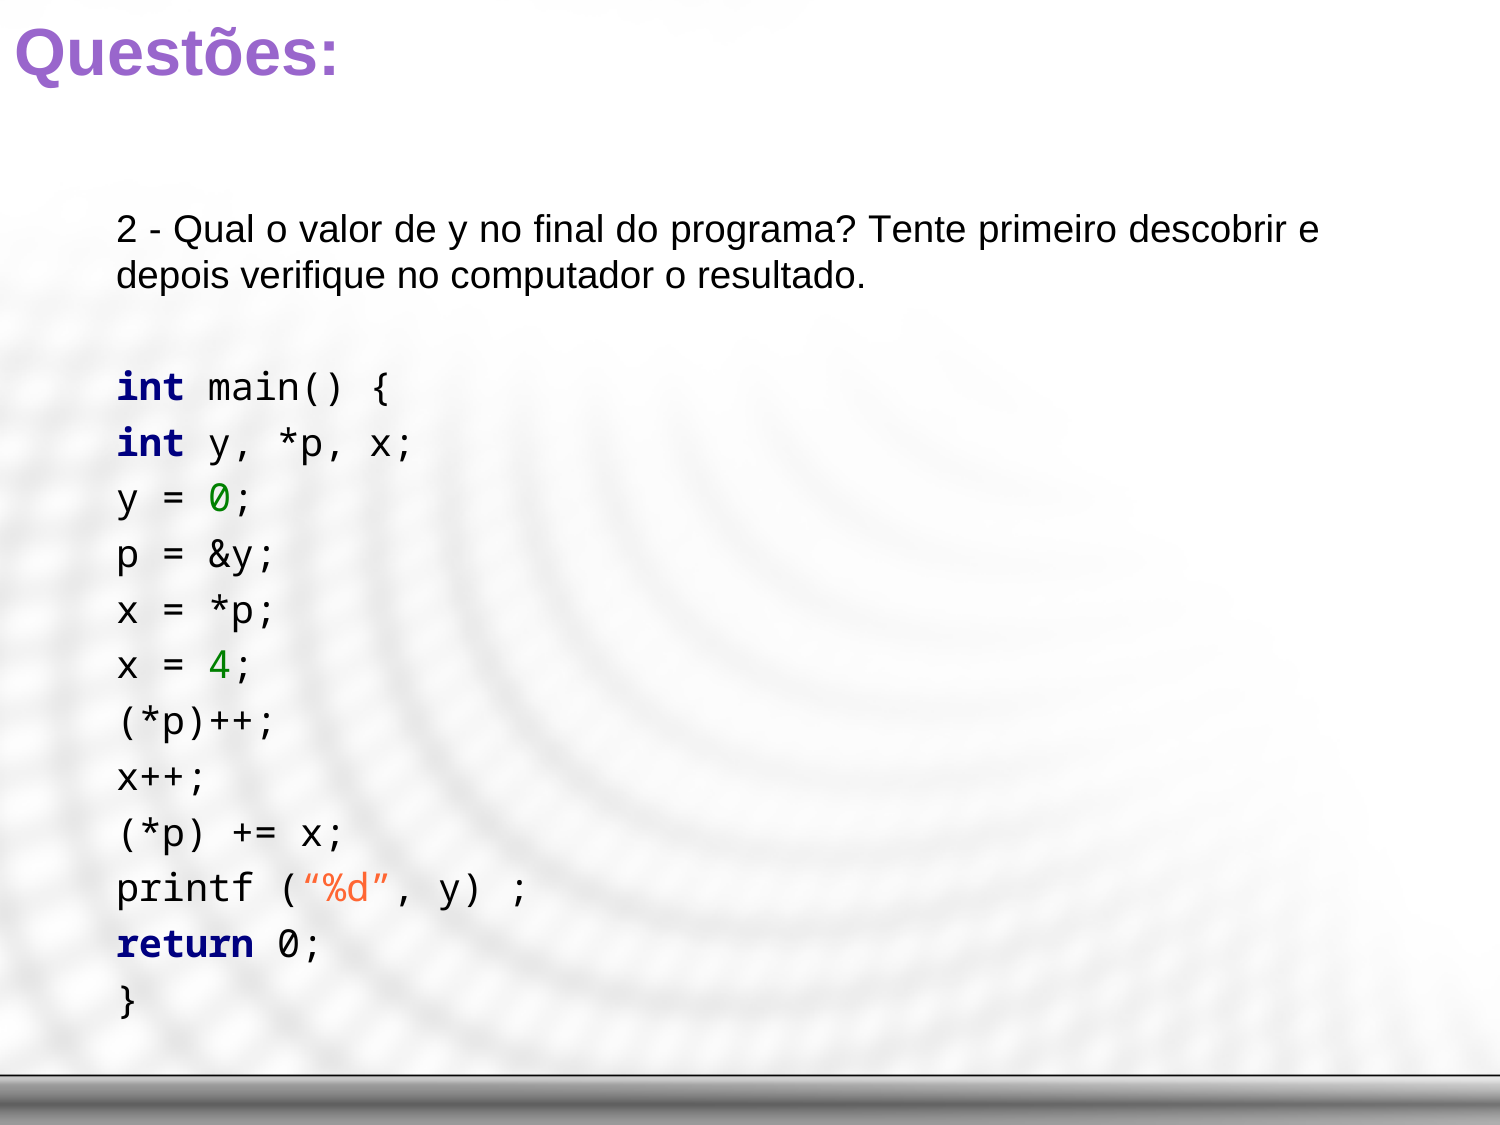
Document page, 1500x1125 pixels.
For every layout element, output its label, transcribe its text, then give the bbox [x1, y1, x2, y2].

picture [0, 0, 1500, 1125]
list 2 - Qual o valor de y no final do programa? Tente primeiro descobrir e depois verifique no computador o resultado. int main() { int y, *p, x; y = 0; p = &y; x = *p; x = 4; (*p)++; x++; (*p) += x; printf (“%d”, y) ; return 0; } [58, 196, 1442, 1036]
title Questões: [0, 1, 1353, 97]
